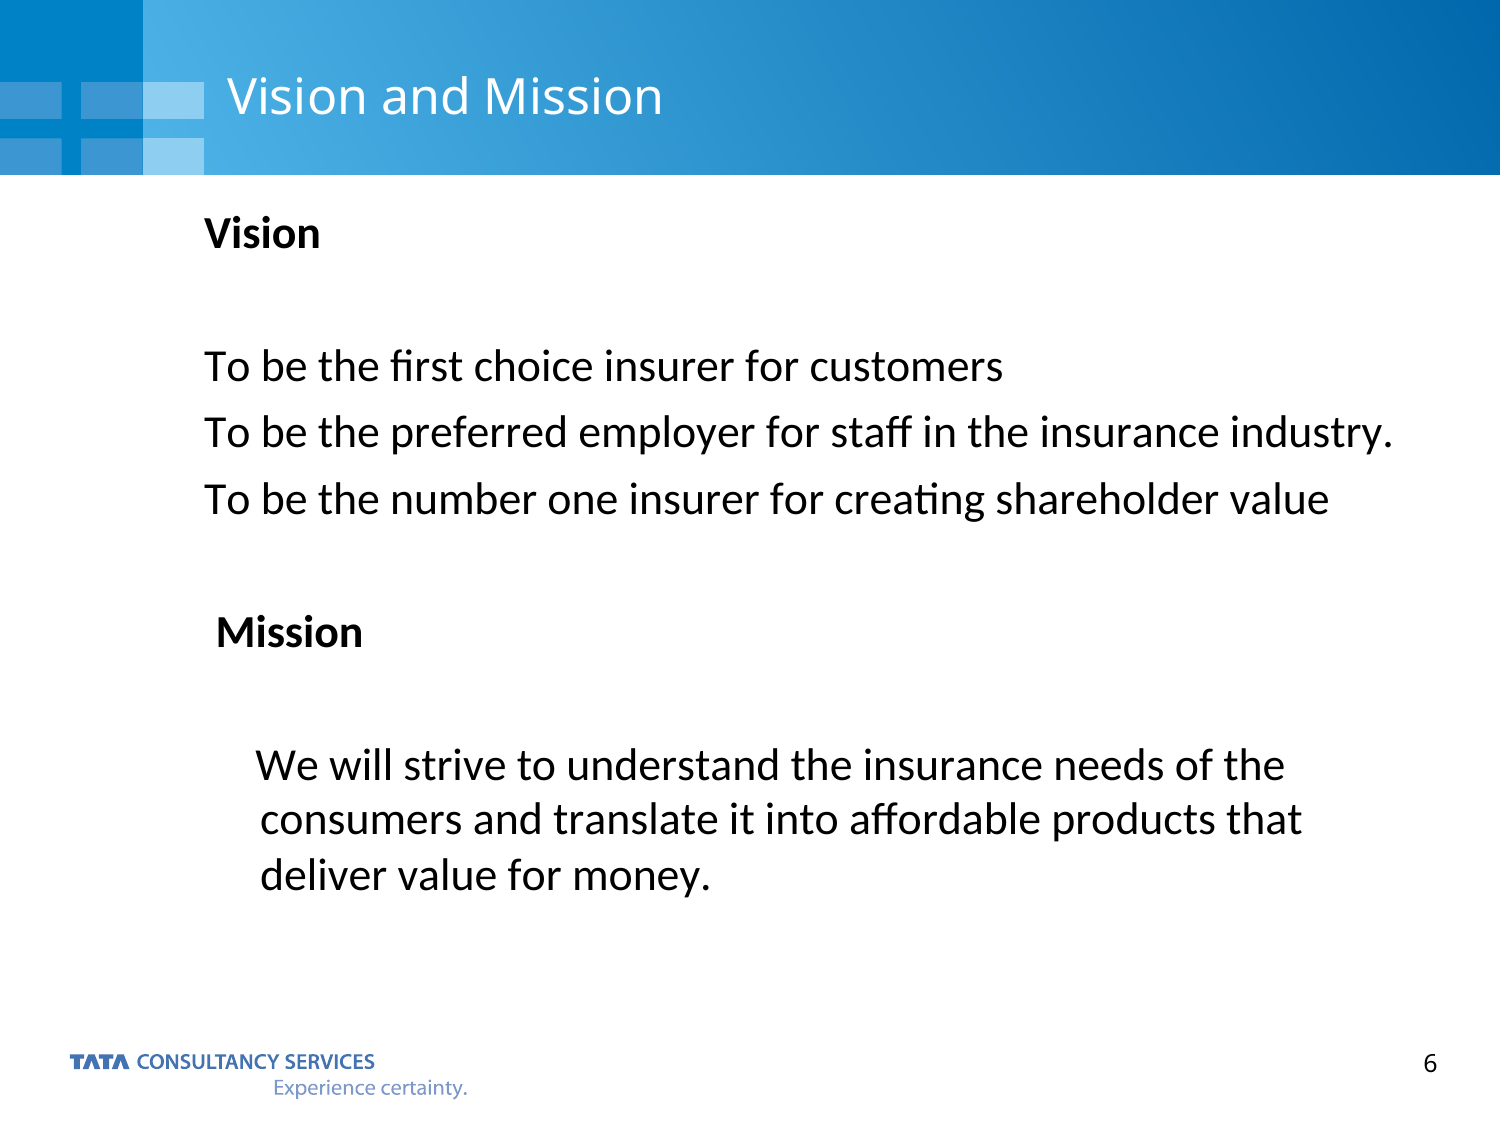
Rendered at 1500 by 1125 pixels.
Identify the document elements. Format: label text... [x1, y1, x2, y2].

text_box Vision and Mission [212, 54, 1450, 135]
text_box Vision To be the first choice insurer for customers To be the preferred employer for staff in the insurance industry. To be the number one insurer for creating shareholder value Mission We will strive to understand the insurance needs of the consumers and translate it into affordable products that deliver value for money. [67, 195, 1450, 938]
